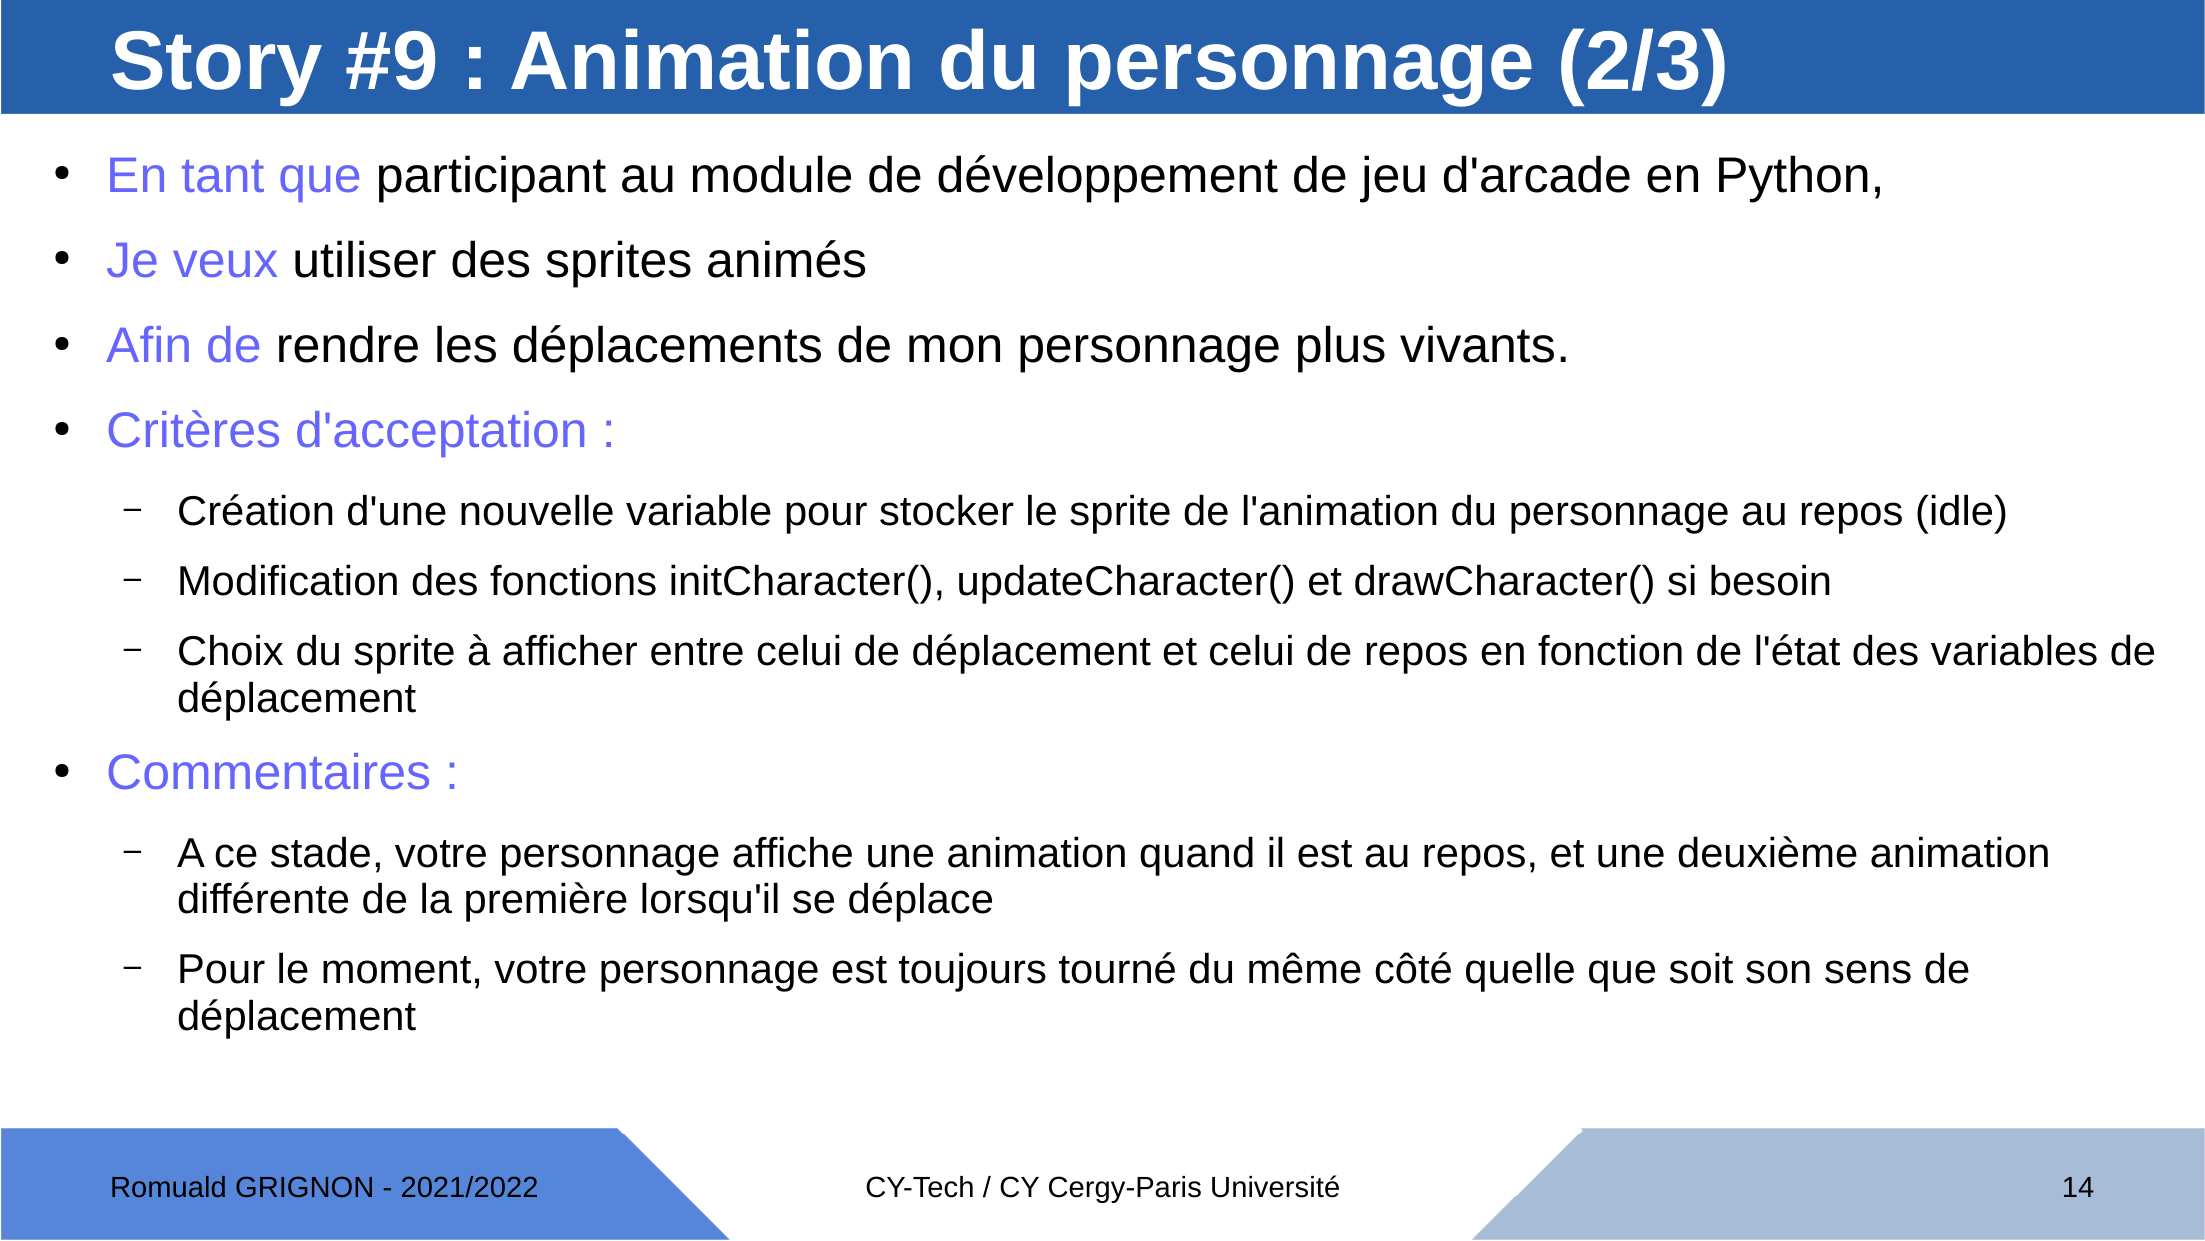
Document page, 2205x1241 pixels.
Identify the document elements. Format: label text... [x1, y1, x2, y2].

list En tant que participant au module de développement de jeu d'arcade en Python, Je veux utiliser des sprites animés Afin de rendre les déplacements de mon personnage plus vivants. Critères d'acceptation : Création d'une nouvelle variable pour stocker le sprite de l'animation du personnage au repos (idle) Modification des fonctions initCharacter(), updateCharacter() et drawCharacter() si besoin Choix du sprite à afficher entre celui de déplacement et celui de repos en fonction de l'état des variables de déplacement Commentaires : A ce stade, votre personnage affiche une animation quand il est au repos, et une deuxième animation différente de la première lorsqu'il se déplace Pour le moment, votre personnage est toujours tourné du même côté quelle que soit son sens de déplacement [35, 217, 2186, 1087]
title Story #9 : Animation du personnage (2/3) [110, 49, 2095, 217]
picture [0, 0, 2205, 1241]
